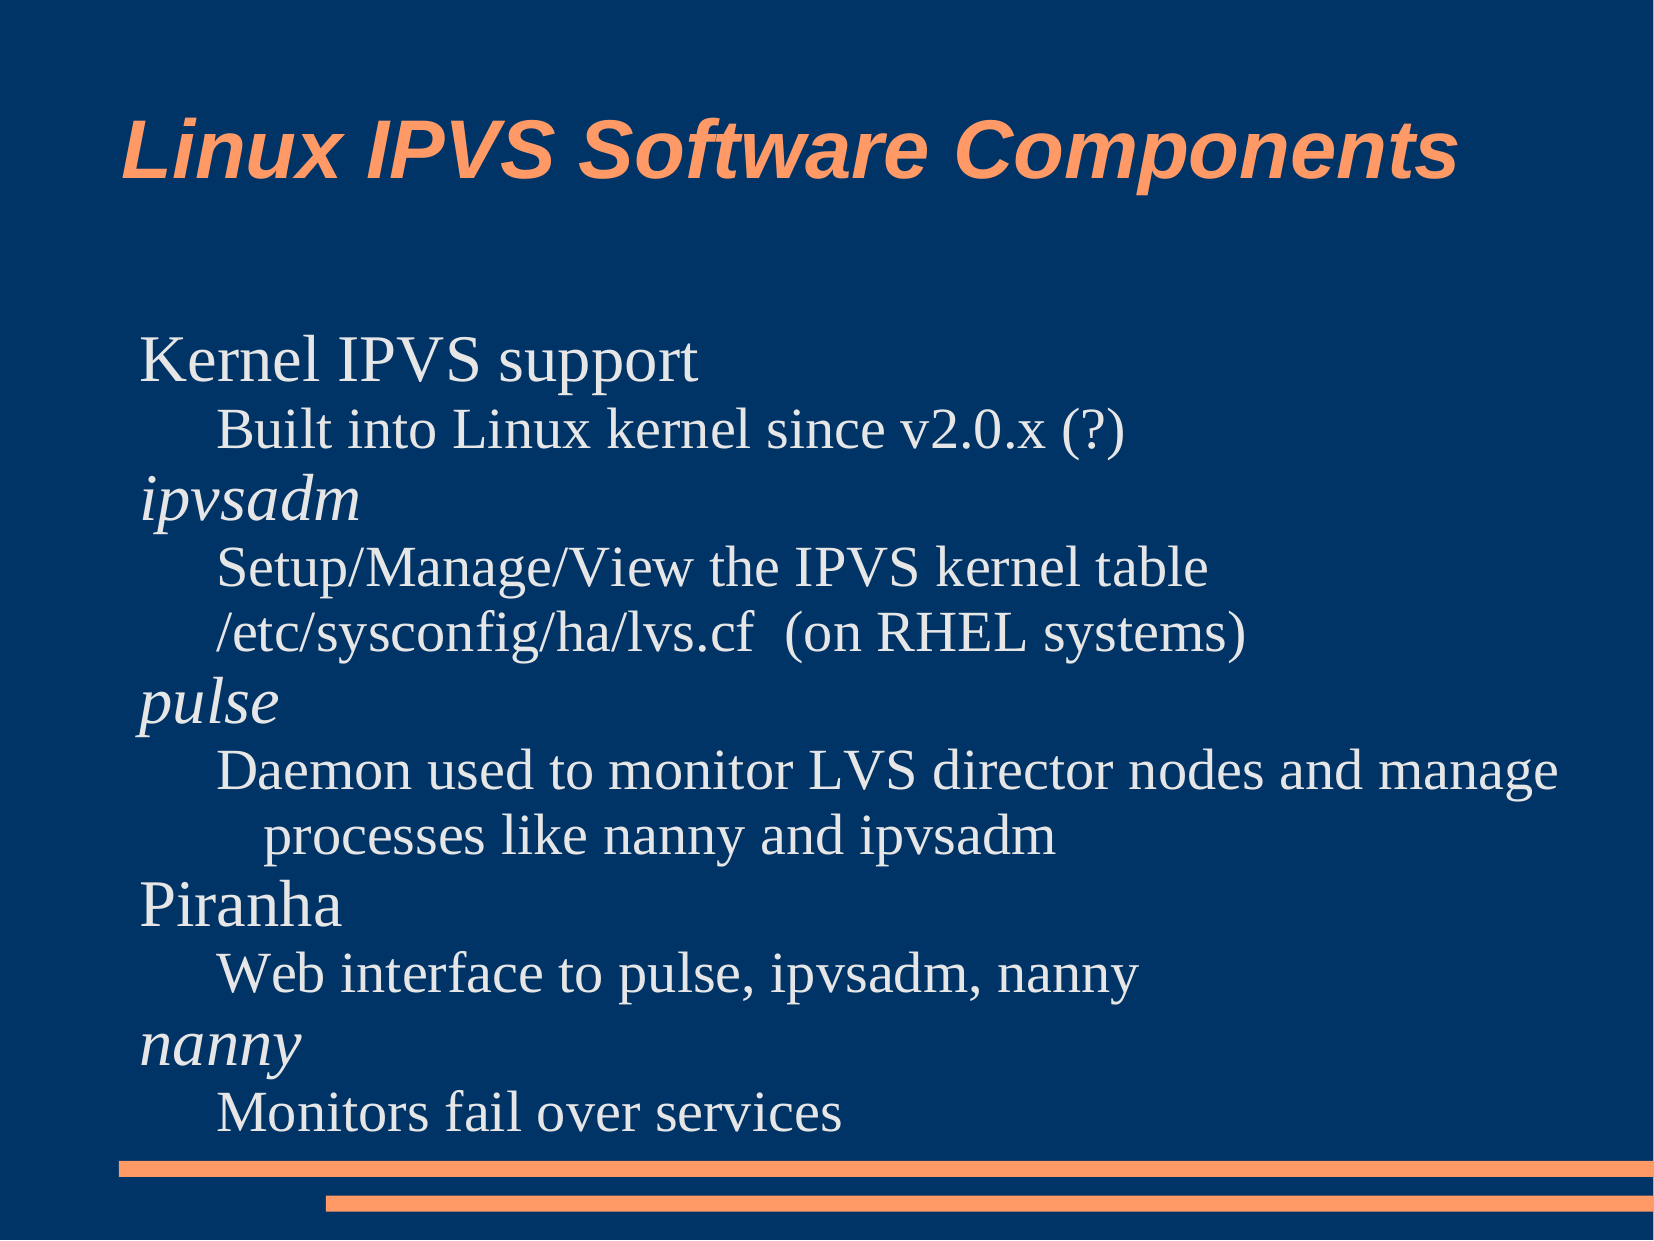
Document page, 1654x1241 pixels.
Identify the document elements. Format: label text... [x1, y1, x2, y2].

list Kernel IPVS support Built into Linux kernel since v2.0.x (?) ipvsadm Setup/Manage/View the IPVS kernel table /etc/sysconfig/ha/lvs.cf (on RHEL systems) pulse Daemon used to monitor LVS director nodes and manage processes like nanny and ipvsadm Piranha Web interface to pulse, ipvsadm, nanny nanny Monitors fail over services [121, 322, 1561, 1145]
title Linux IPVS Software Components [121, 46, 1534, 254]
